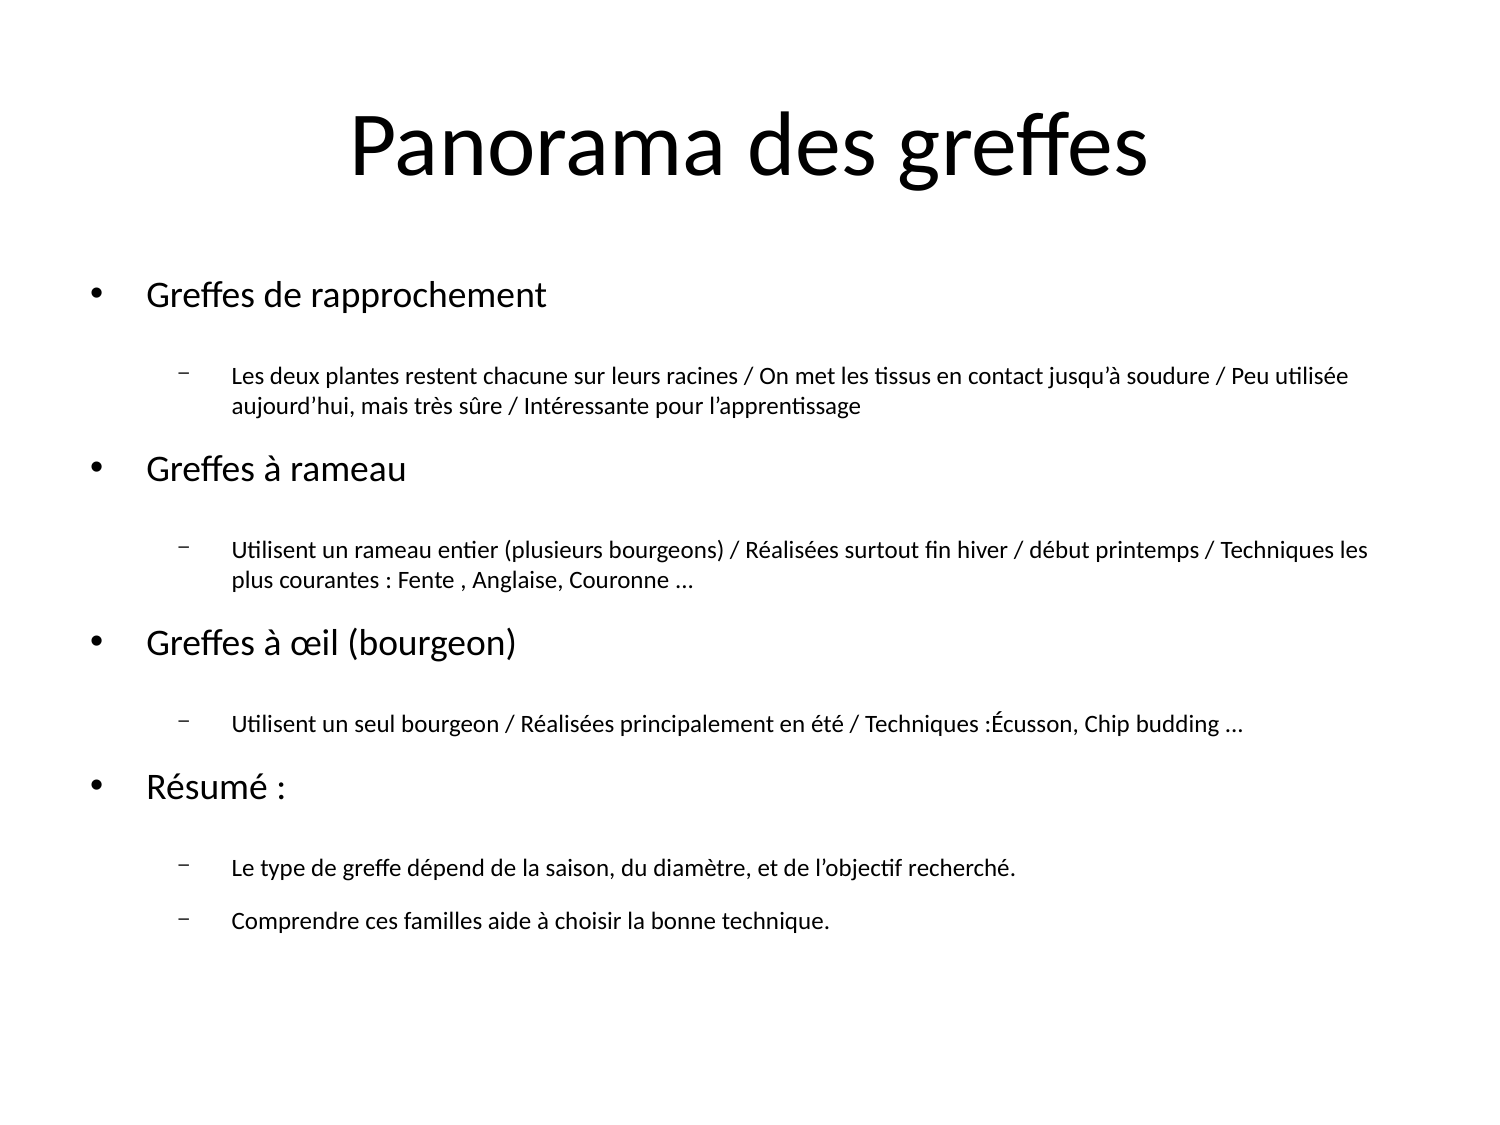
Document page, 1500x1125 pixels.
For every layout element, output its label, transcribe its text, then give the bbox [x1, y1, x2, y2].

title Panorama des greffes [75, 45, 1425, 233]
list Greffes de rapprochement Les deux plantes restent chacune sur leurs racines / On met les tissus en contact jusqu’à soudure / Peu utilisée aujourd’hui, mais très sûre / Intéressante pour l’apprentissage Greffes à rameau Utilisent un rameau entier (plusieurs bourgeons) / Réalisées surtout fin hiver / début printemps / Techniques les plus courantes : Fente , Anglaise, Couronne ... Greffes à œil (bourgeon) Utilisent un seul bourgeon / Réalisées principalement en été / Techniques :Écusson, Chip budding ... Résumé : Le type de greffe dépend de la saison, du diamètre, et de l’objectif recherché. Comprendre ces familles aide à choisir la bonne technique. [75, 262, 1425, 1005]
